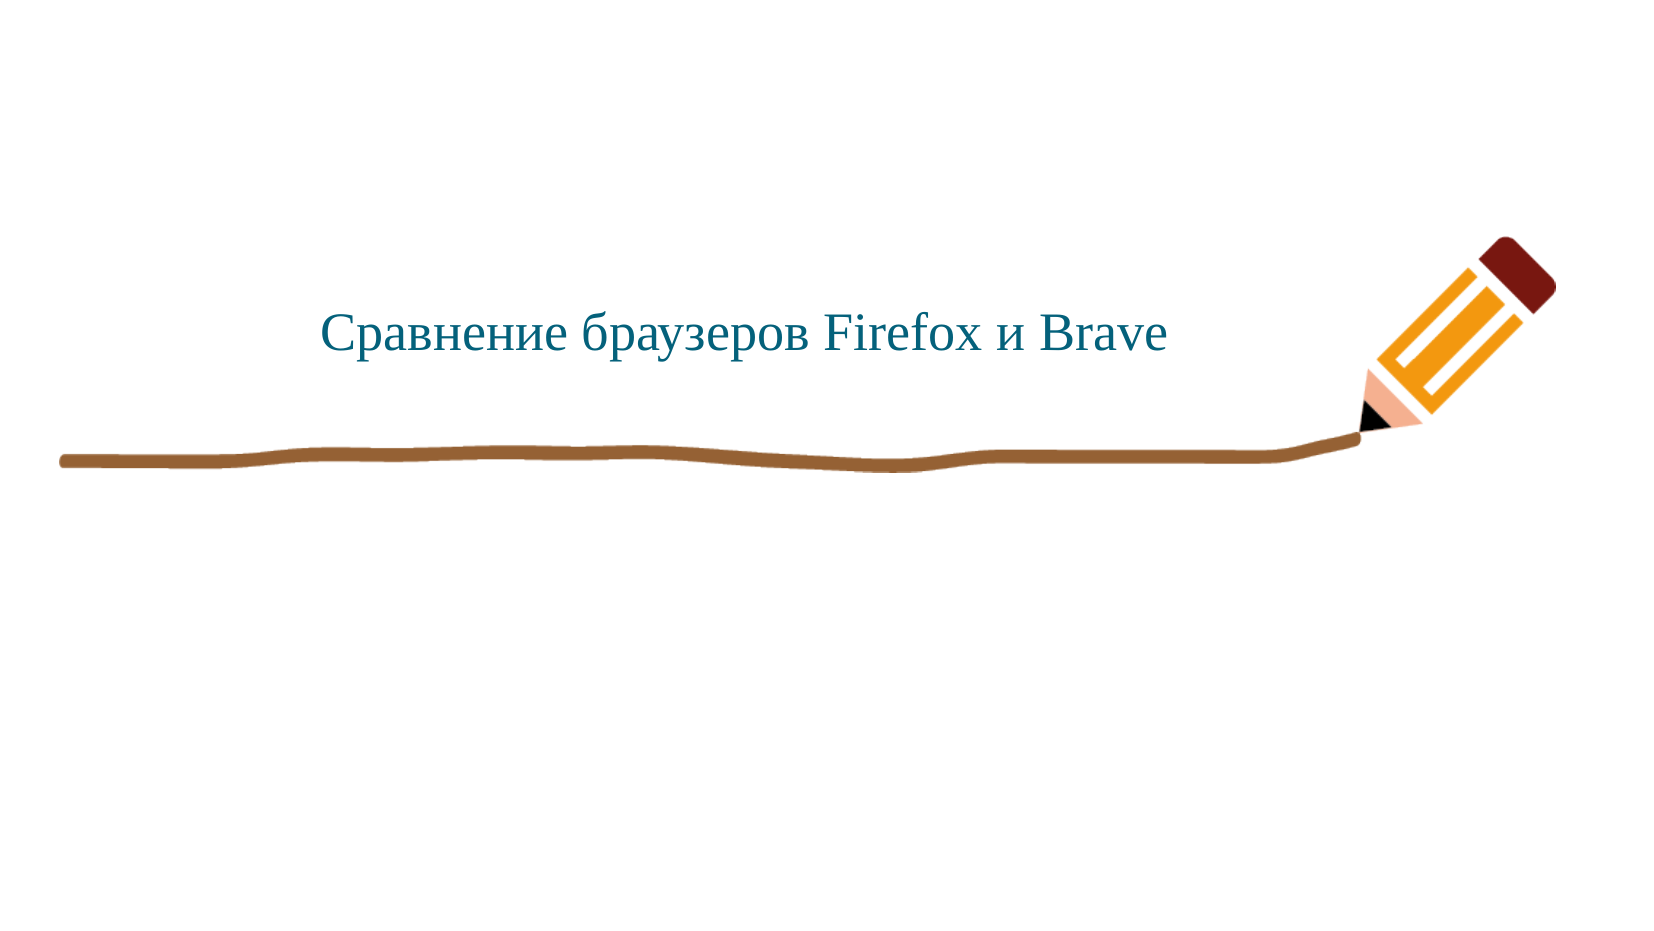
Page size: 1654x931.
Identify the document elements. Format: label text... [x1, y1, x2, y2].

picture [59, 236, 1556, 473]
title Сравнение браузеров Firefox и Brave [118, 250, 1359, 414]
